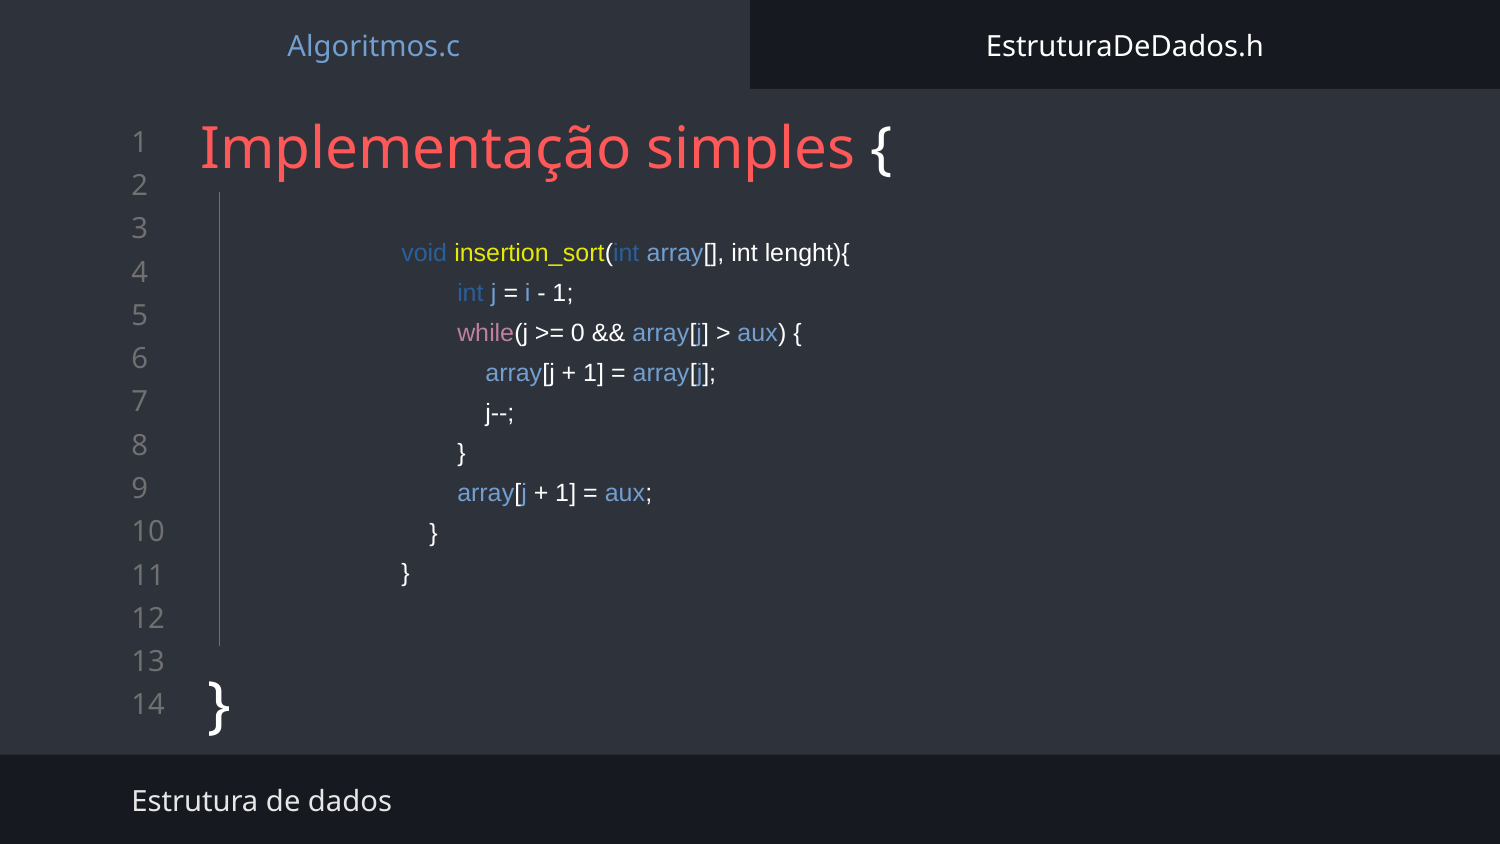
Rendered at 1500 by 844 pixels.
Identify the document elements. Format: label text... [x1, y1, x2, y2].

text_box void insertion_sort(int array[], int lenght){ int j = i - 1; while(j >= 0 && array[j] > aux) { array[j + 1] = array[j]; j--; } array[j + 1] = aux; } } [386, 231, 901, 713]
subtitle Estrutura de dados [116, 770, 915, 829]
title Implementação simples { [185, 101, 938, 189]
subtitle EstruturaDeDados.h [750, 15, 1500, 74]
text_box } [177, 648, 261, 754]
subtitle Algoritmos.c [0, 15, 749, 74]
